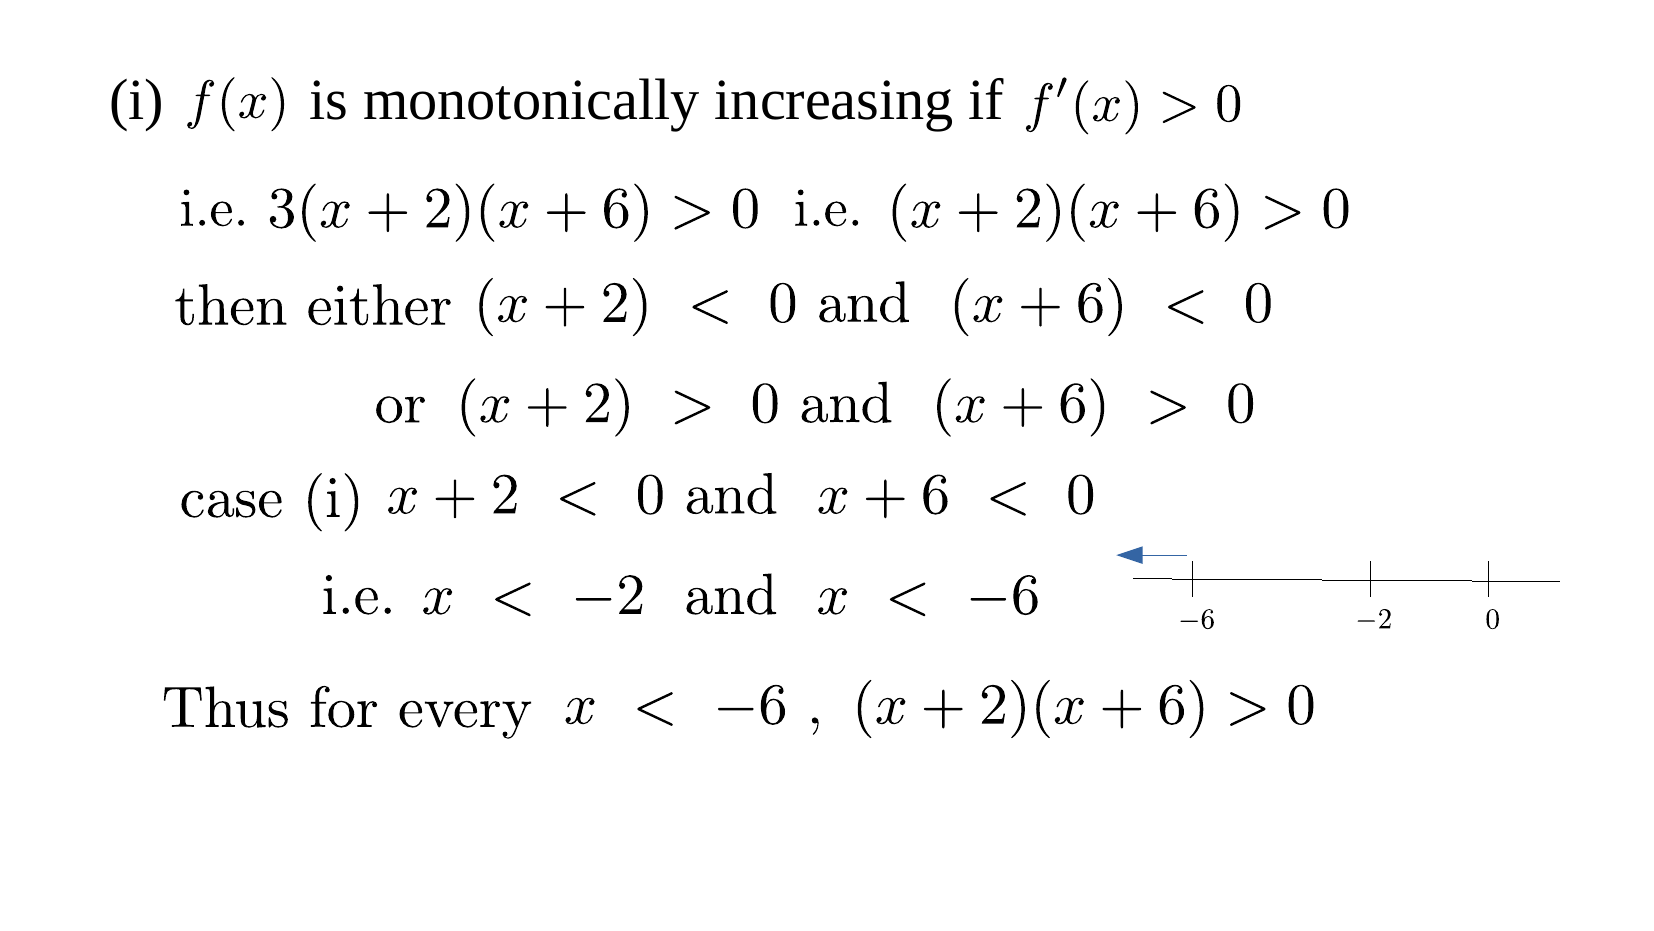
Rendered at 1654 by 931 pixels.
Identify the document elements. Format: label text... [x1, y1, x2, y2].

text_box [187, 77, 285, 132]
text_box [269, 183, 758, 242]
title (i) is monotonically increasing if [35, 35, 1619, 898]
text_box [175, 284, 451, 326]
text_box [889, 183, 1349, 242]
text_box [565, 679, 1314, 739]
text_box [1486, 609, 1499, 630]
text_box [387, 472, 1094, 519]
text_box [181, 473, 359, 532]
text_box [795, 189, 859, 227]
text_box [1179, 609, 1214, 630]
text_box [376, 396, 425, 424]
text_box [1356, 608, 1391, 629]
text_box [163, 685, 532, 739]
text_box [181, 189, 245, 227]
text_box [476, 277, 1271, 337]
text_box [1025, 77, 1241, 135]
text_box [323, 573, 1038, 617]
text_box [458, 378, 1254, 437]
